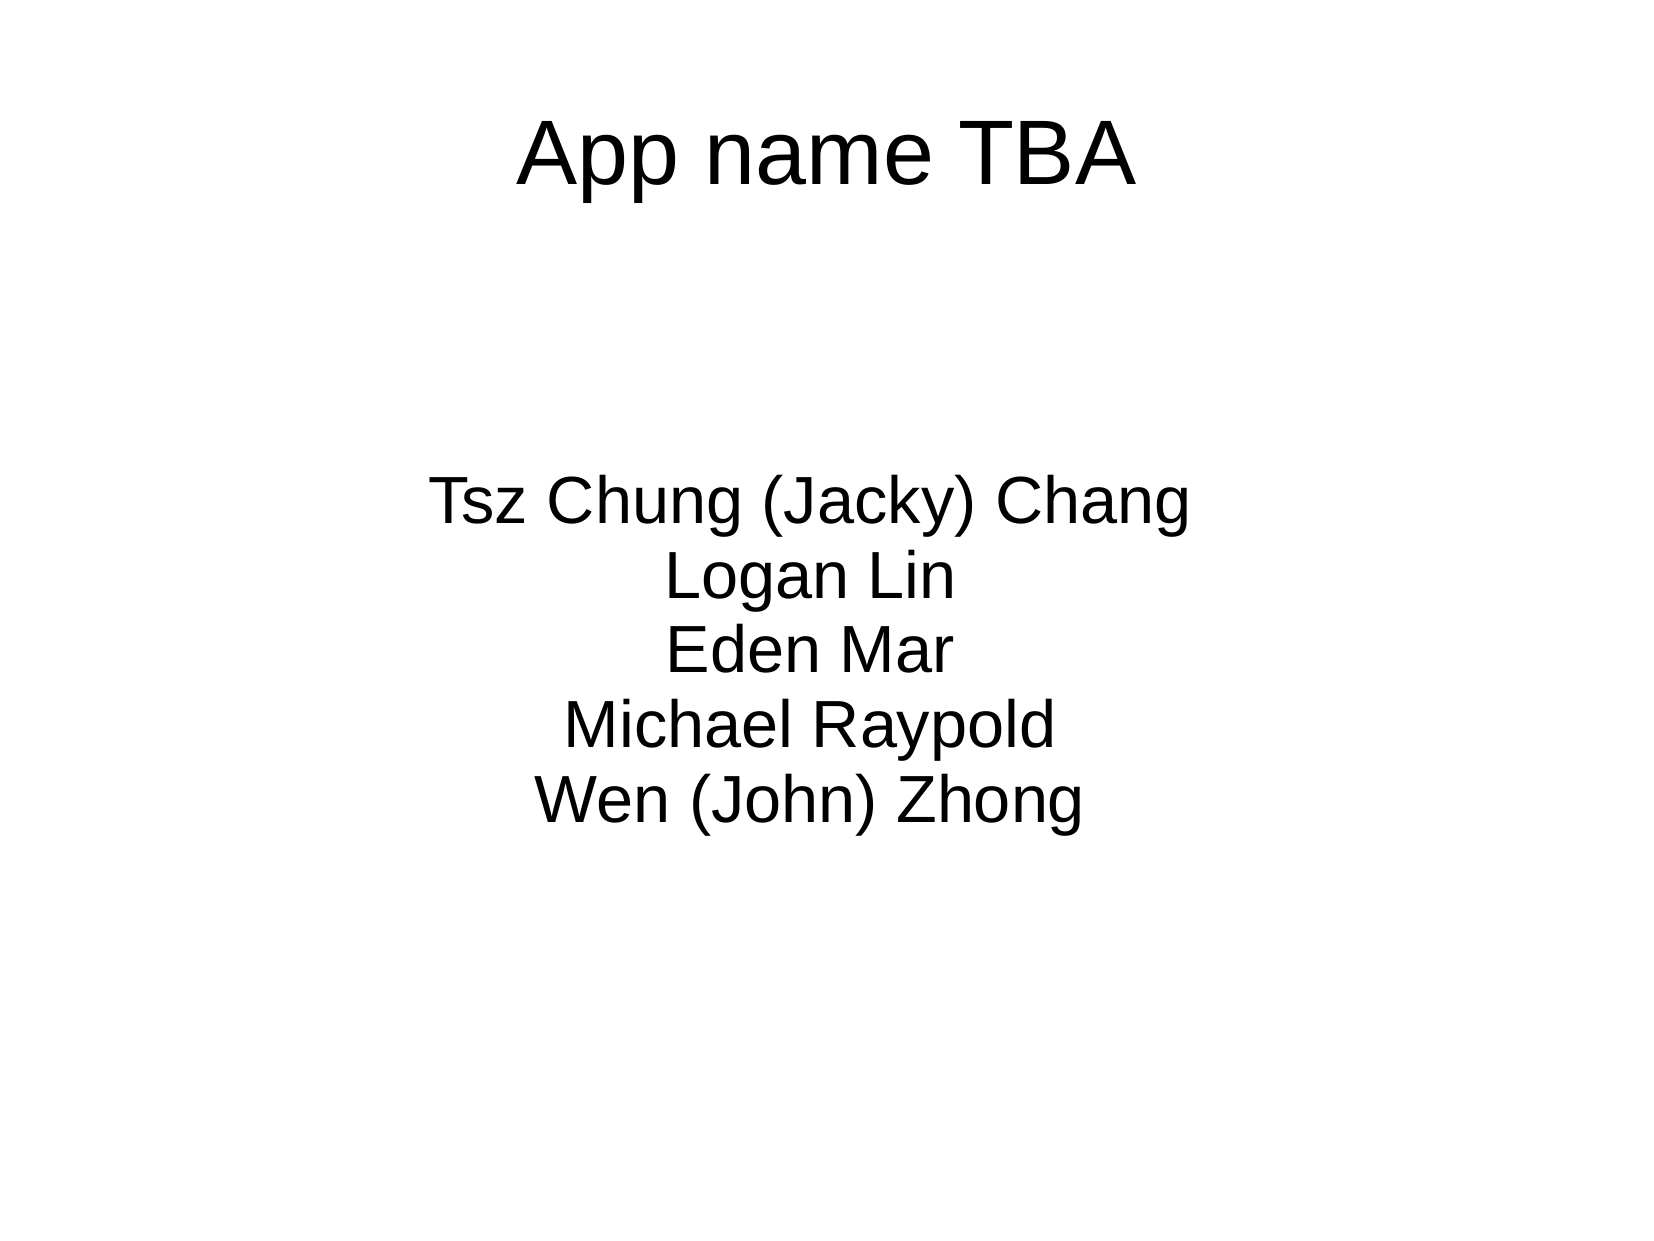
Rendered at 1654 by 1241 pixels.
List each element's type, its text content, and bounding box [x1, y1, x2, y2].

title App name TBA [82, 49, 1571, 257]
subtitle Tsz Chung (Jacky) Chang Logan Lin Eden Mar Michael Raypold Wen (John) Zhong [82, 290, 1538, 1010]
